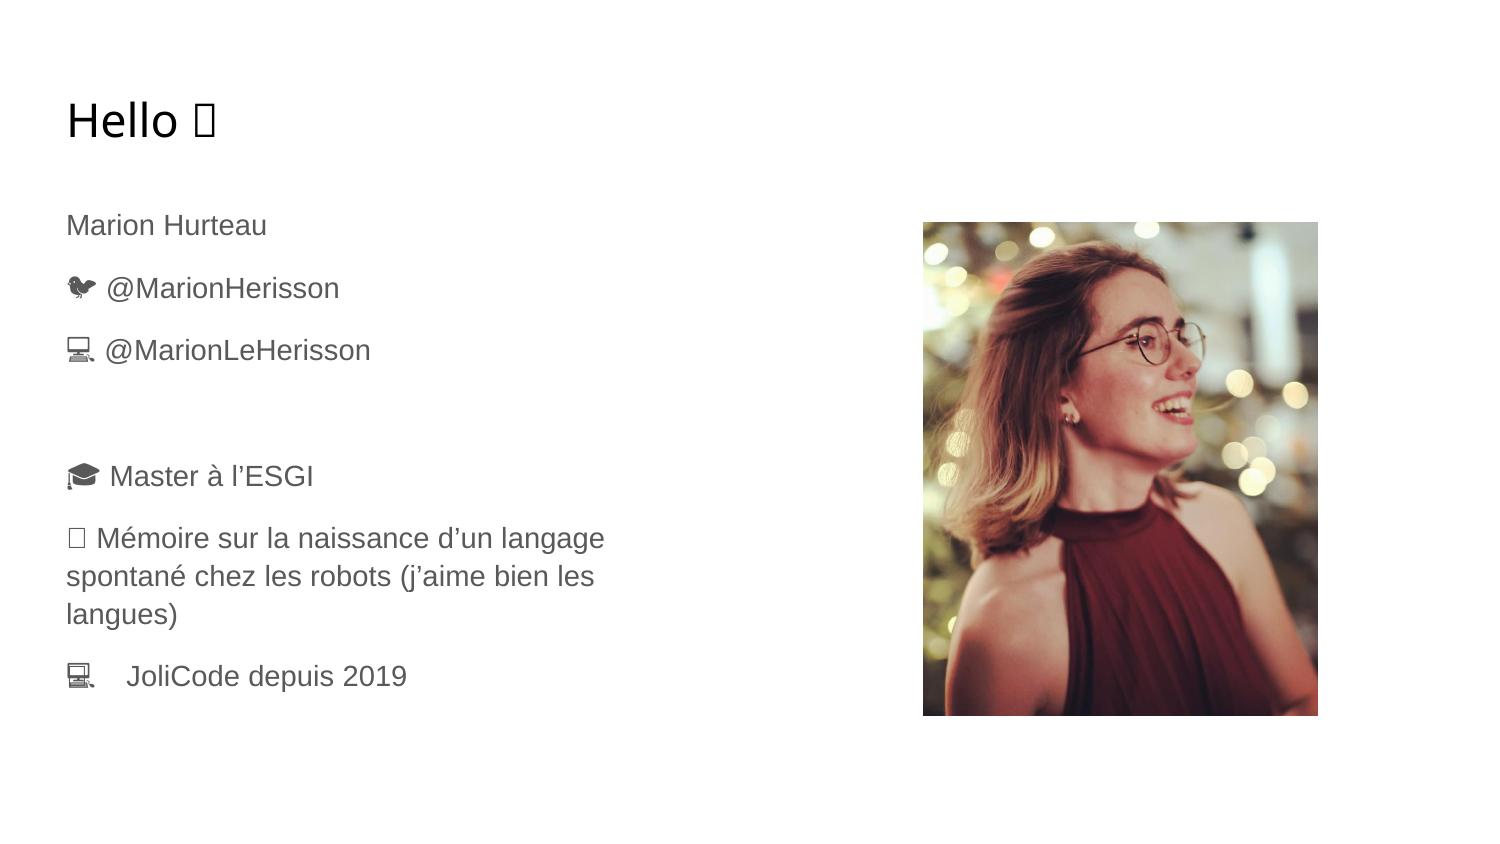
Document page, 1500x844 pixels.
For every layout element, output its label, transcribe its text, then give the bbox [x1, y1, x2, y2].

picture [923, 222, 1318, 716]
title Hello 👋 [51, 72, 1449, 167]
list Marion Hurteau 🐦 @MarionHerisson 💻 @MarionLeHerisson 🎓 Master à l’ESGI 🤓 Mémoire sur la naissance d’un langage spontané chez les robots (j’aime bien les langues) 👩‍💻 JoliCode depuis 2019 [51, 189, 708, 750]
